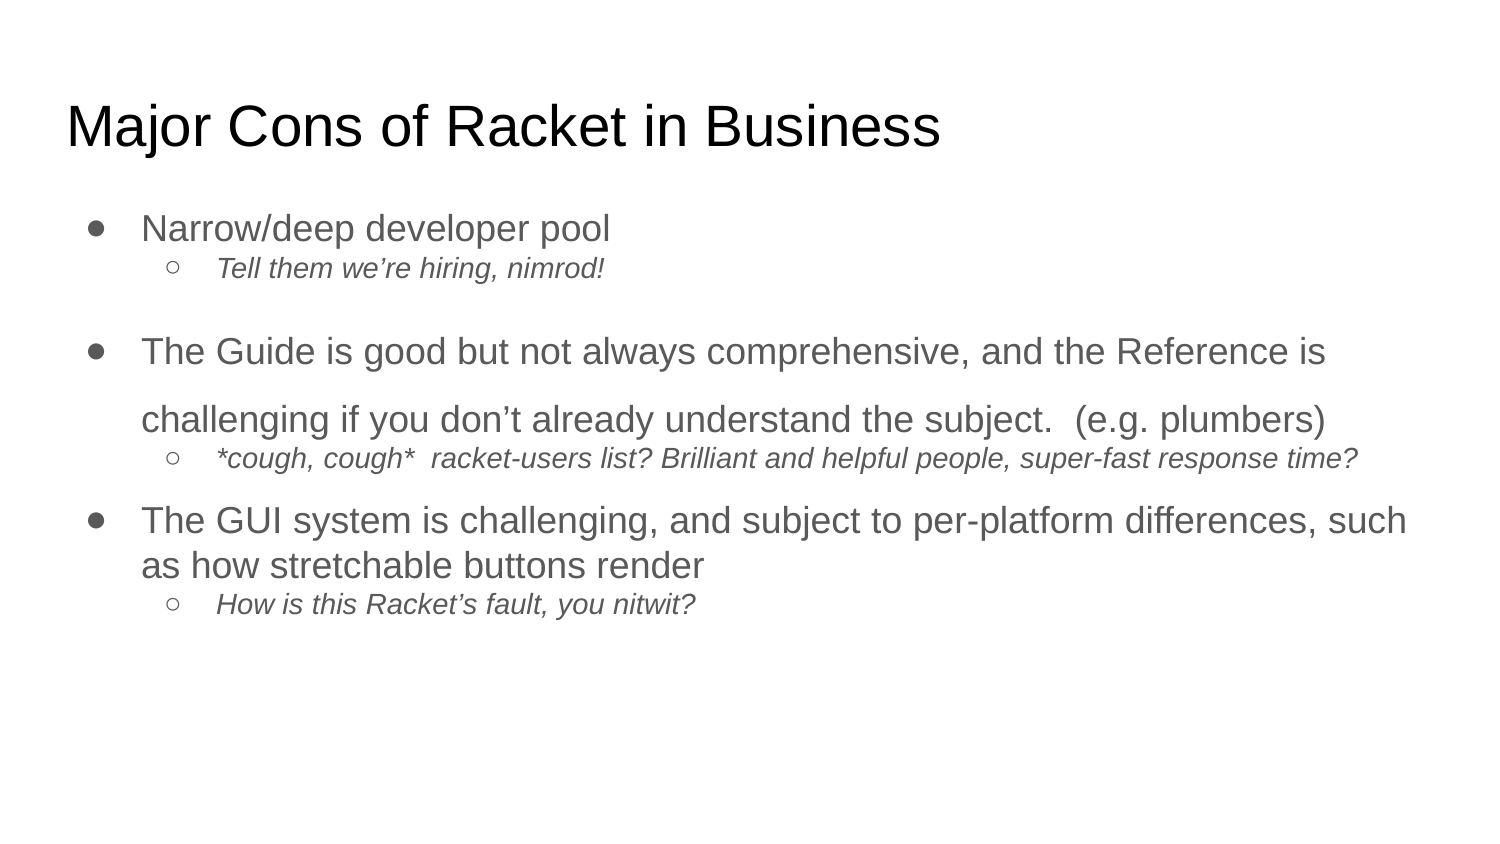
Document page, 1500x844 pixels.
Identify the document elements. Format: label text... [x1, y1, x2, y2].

title Major Cons of Racket in Business [51, 72, 1449, 167]
list Narrow/deep developer pool Tell them we’re hiring, nimrod! The Guide is good but not always comprehensive, and the Reference is challenging if you don’t already understand the subject. (e.g. plumbers) *cough, cough* racket-users list? Brilliant and helpful people, super-fast response time? The GUI system is challenging, and subject to per-platform differences, such as how stretchable buttons render How is this Racket’s fault, you nitwit? [51, 189, 1449, 750]
